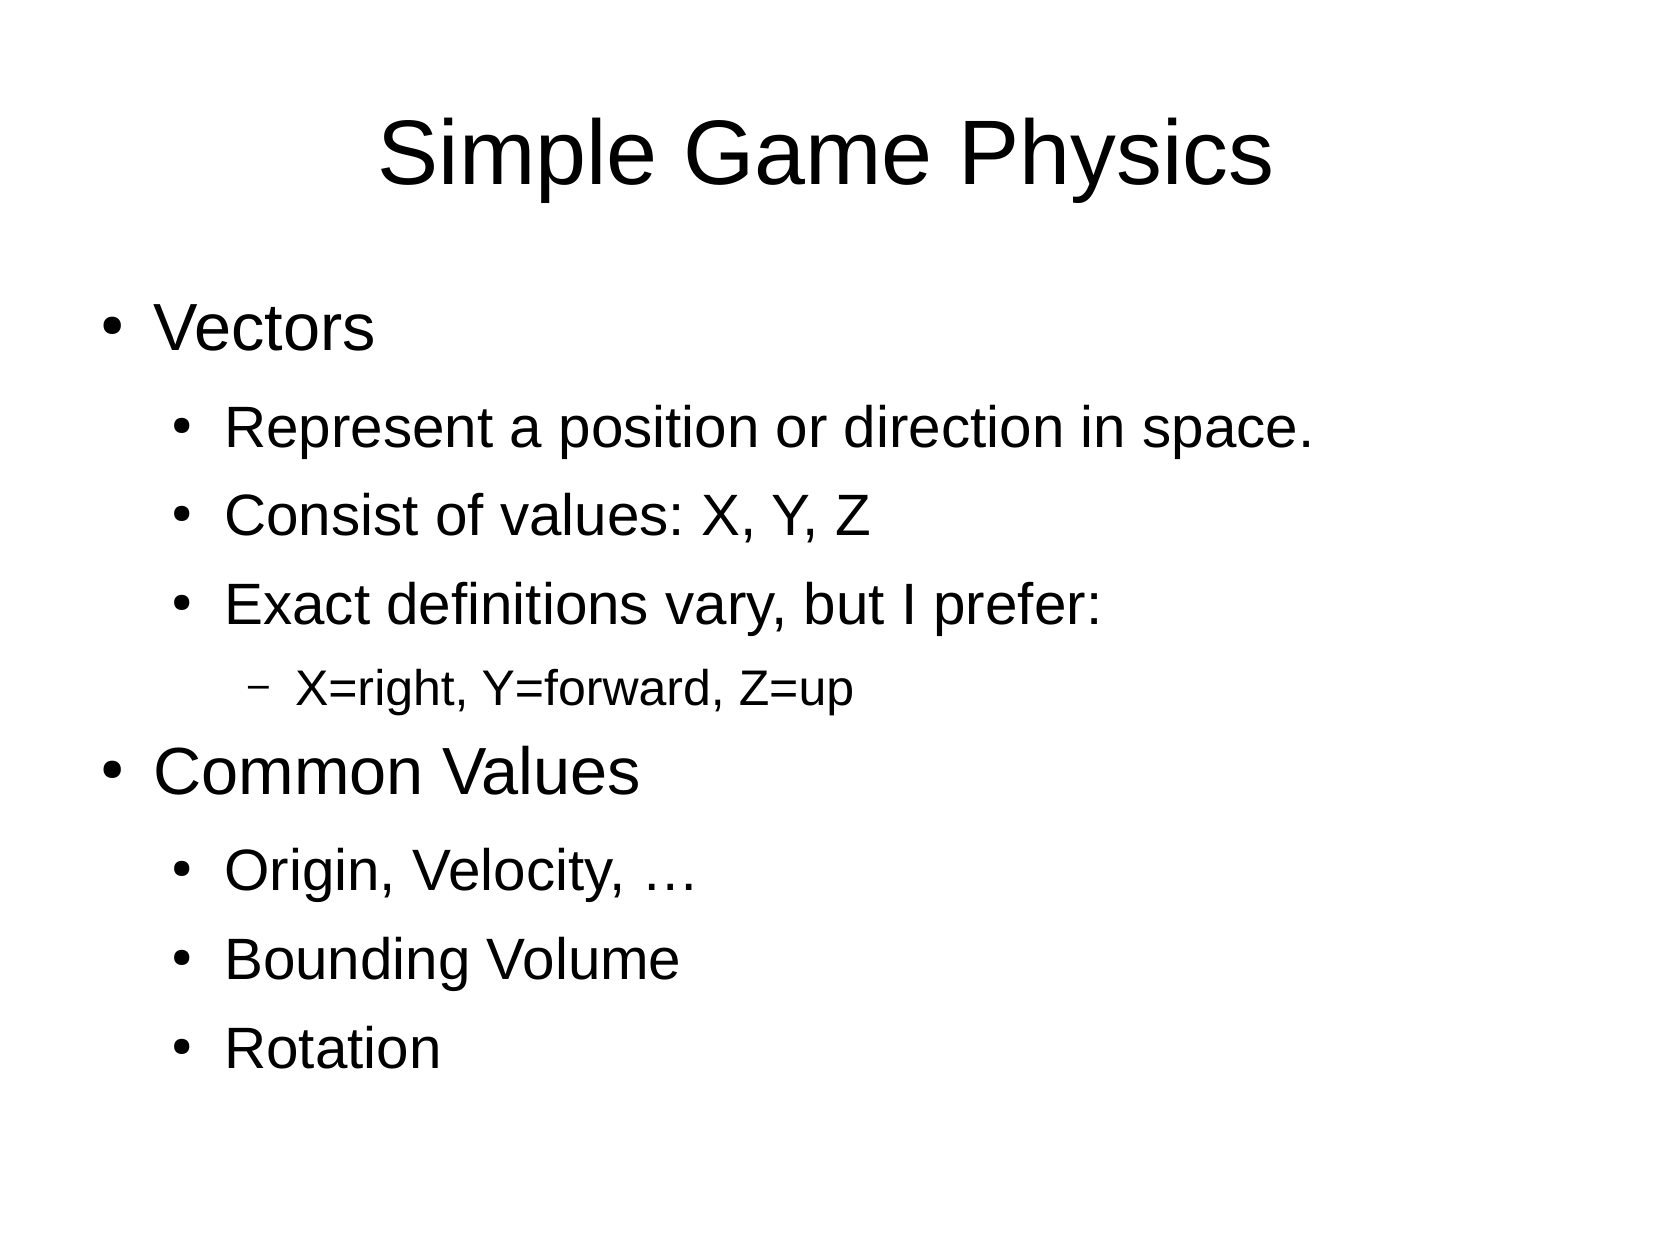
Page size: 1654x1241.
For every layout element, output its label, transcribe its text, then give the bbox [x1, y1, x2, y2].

title Simple Game Physics [82, 49, 1571, 257]
list Vectors Represent a position or direction in space. Consist of values: X, Y, Z Exact definitions vary, but I prefer: X=right, Y=forward, Z=up Common Values Origin, Velocity, … Bounding Volume Rotation [82, 290, 1571, 1094]
